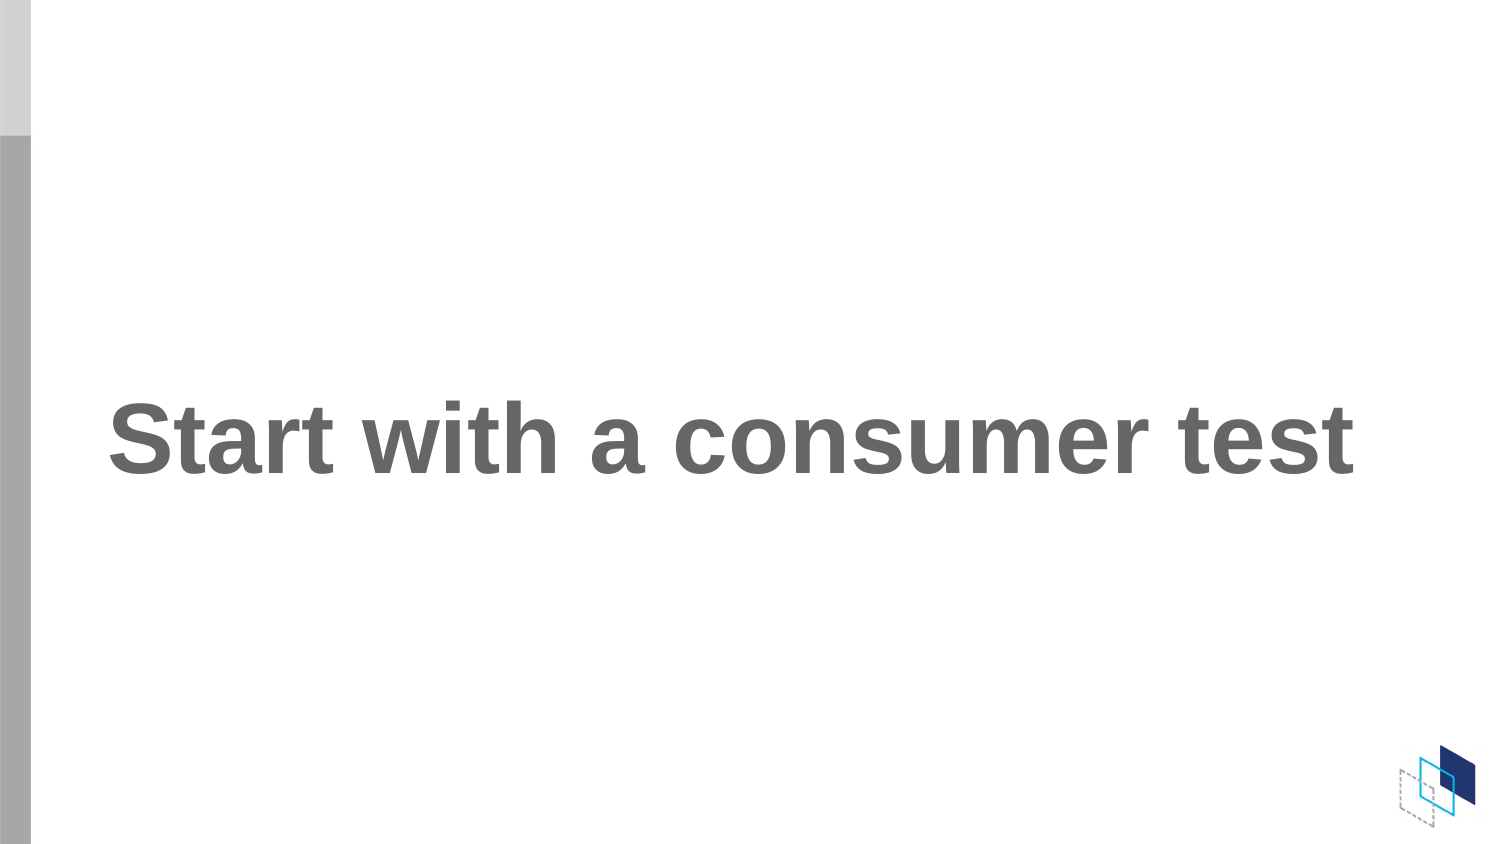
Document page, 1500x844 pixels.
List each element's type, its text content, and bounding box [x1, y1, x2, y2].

list Start with a consumer test [75, 127, 1389, 739]
picture [0, 0, 37, 844]
picture [1388, 738, 1486, 836]
